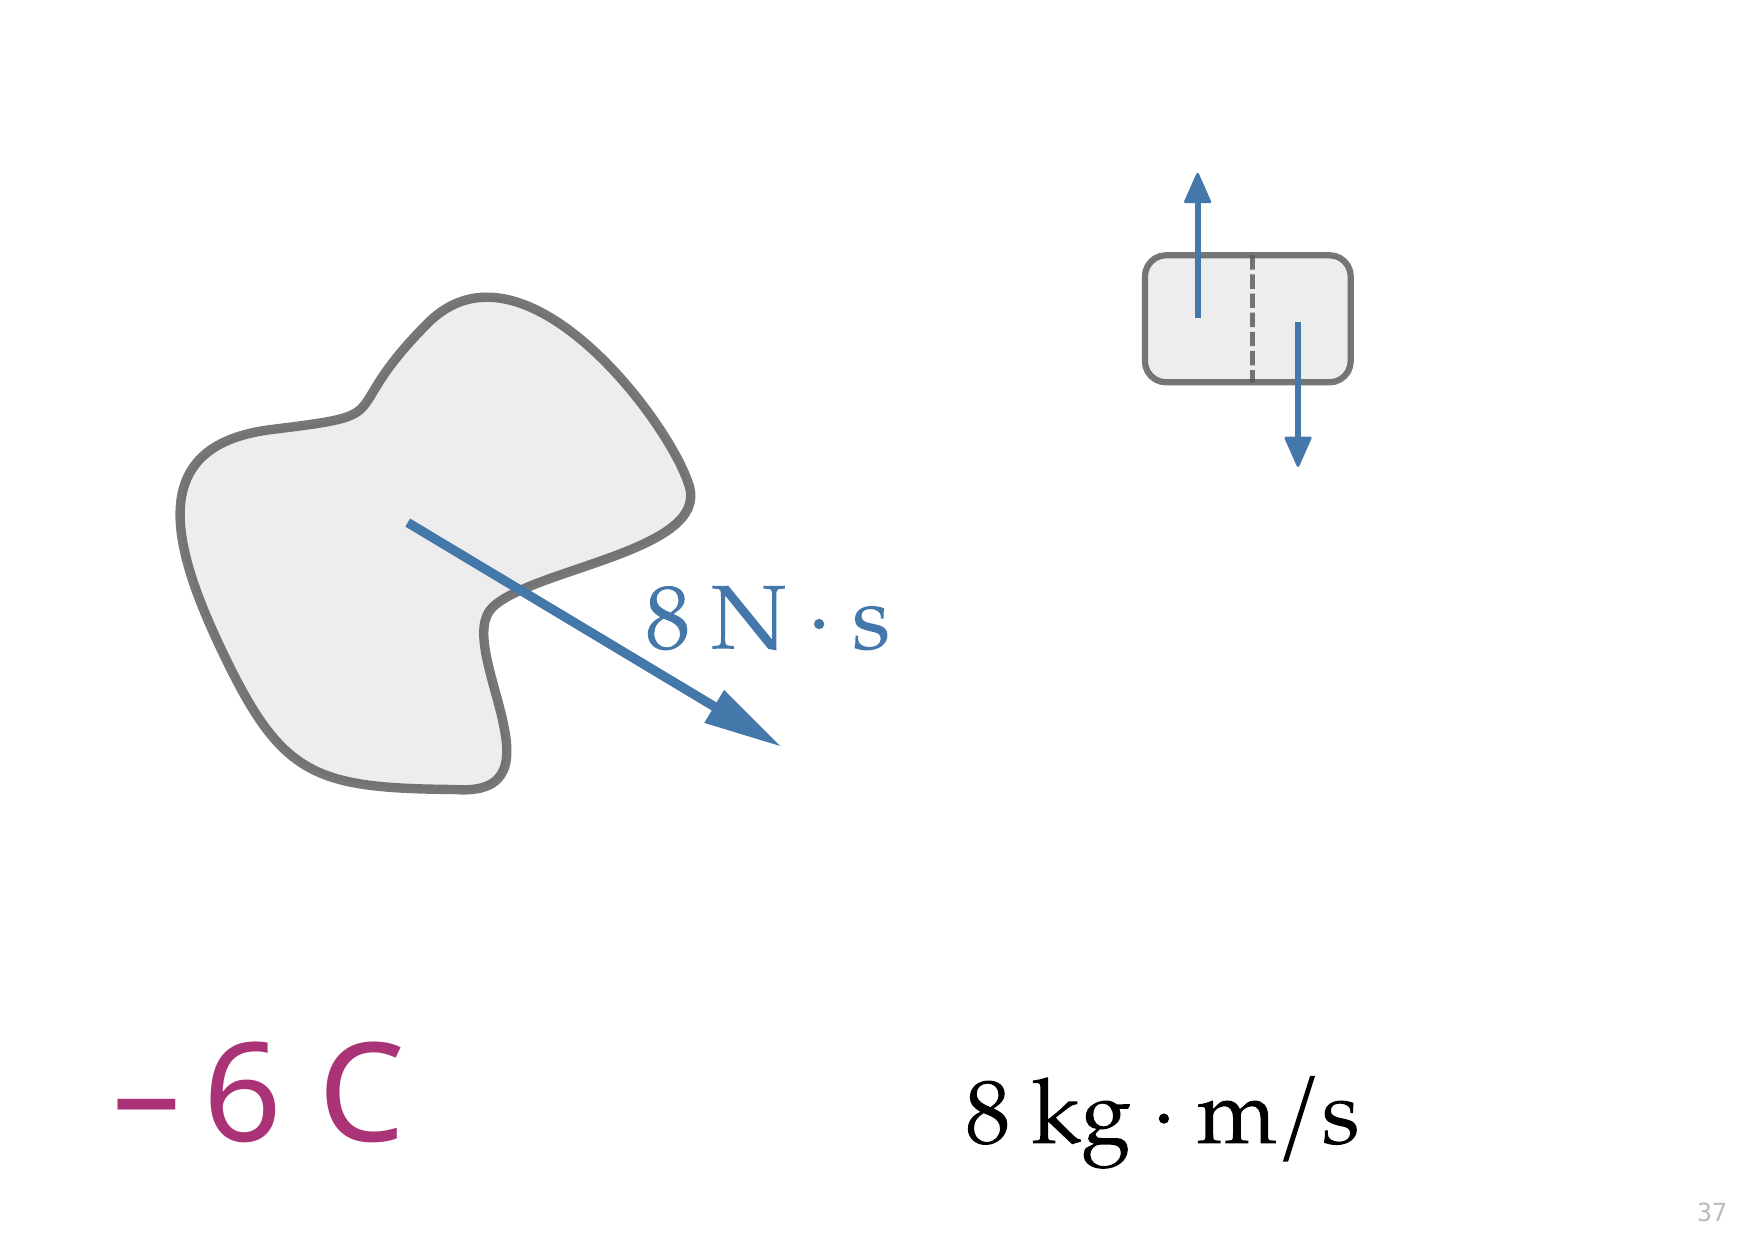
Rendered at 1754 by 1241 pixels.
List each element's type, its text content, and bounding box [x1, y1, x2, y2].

text_box [1158, 1113, 1170, 1124]
text_box [1032, 1077, 1081, 1145]
text_box [647, 585, 688, 651]
text_box [967, 1080, 1008, 1146]
text_box [813, 618, 825, 630]
text_box [1282, 1075, 1316, 1162]
text_box [854, 605, 888, 651]
text_box [1144, 255, 1351, 383]
text_box [712, 585, 785, 651]
text_box [1083, 1100, 1131, 1169]
text_box [180, 297, 691, 790]
text_box – 6 C [97, 986, 414, 1139]
text_box [1323, 1100, 1357, 1146]
text_box [1197, 1100, 1276, 1144]
